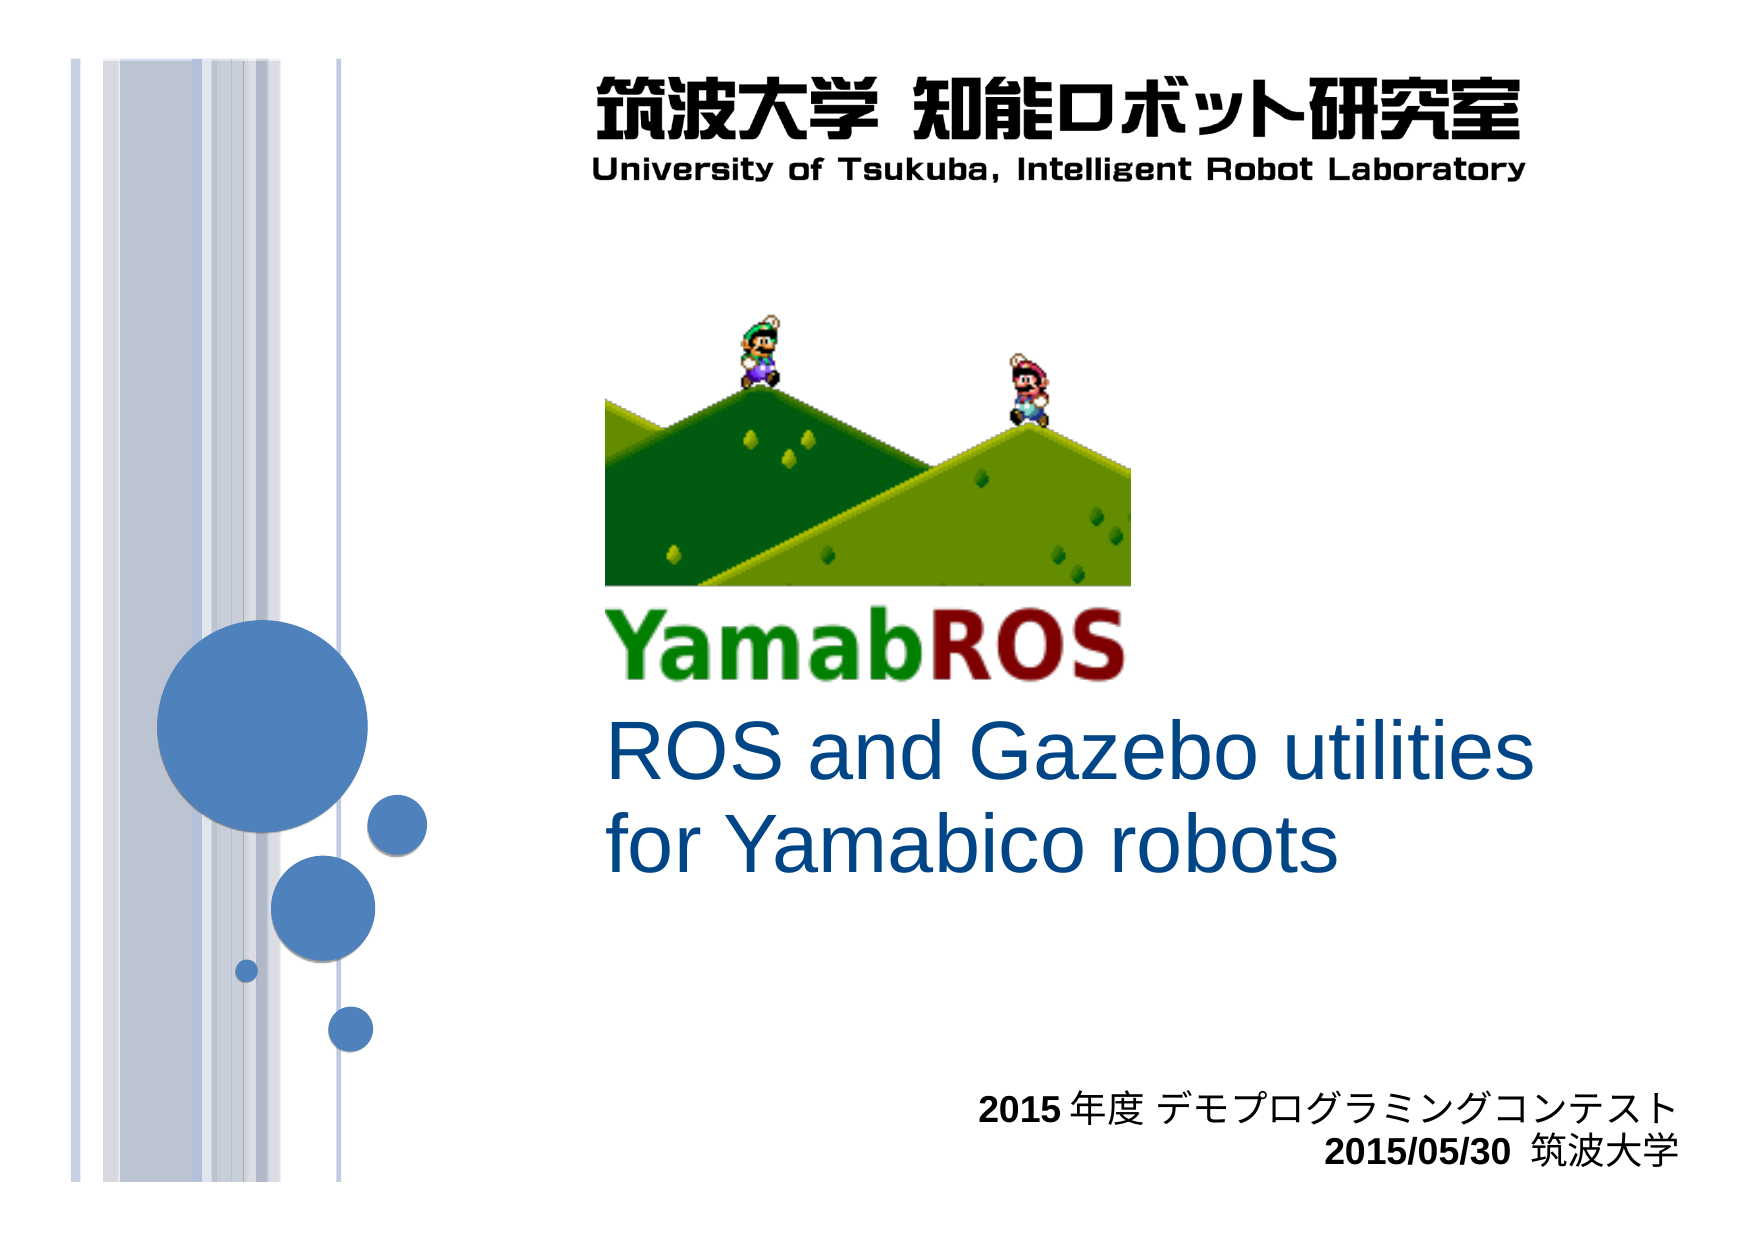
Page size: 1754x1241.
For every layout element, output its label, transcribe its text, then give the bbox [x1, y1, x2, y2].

title ROS and Gazebo utilities for Yamabico robots [605, 704, 1699, 929]
picture [590, 75, 1526, 183]
picture [605, 280, 1131, 704]
